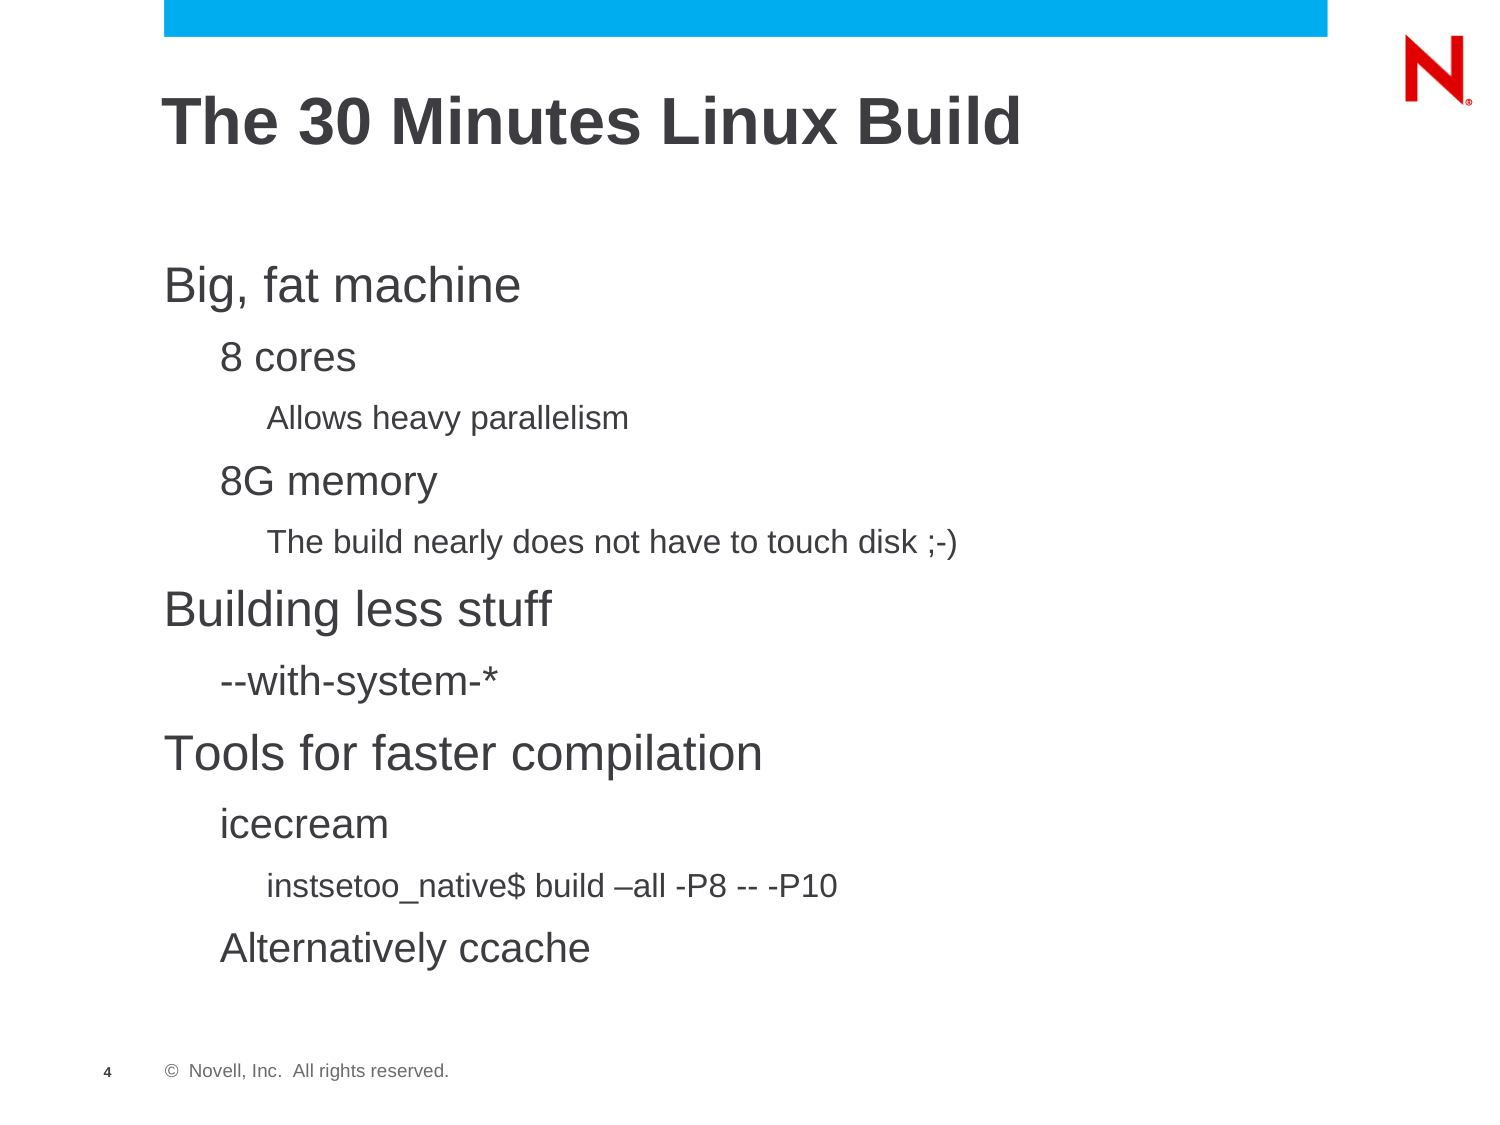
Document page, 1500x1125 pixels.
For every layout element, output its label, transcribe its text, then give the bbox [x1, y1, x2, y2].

picture [1403, 32, 1473, 107]
title The 30 Minutes Linux Build [161, 41, 1383, 205]
list Big, fat machine 8 cores Allows heavy parallelism 8G memory The build nearly does not have to touch disk ;-) Building less stuff --with-system-* Tools for faster compilation icecream instsetoo_native$ build –all -P8 -- -P10 Alternatively ccache [163, 254, 1404, 986]
